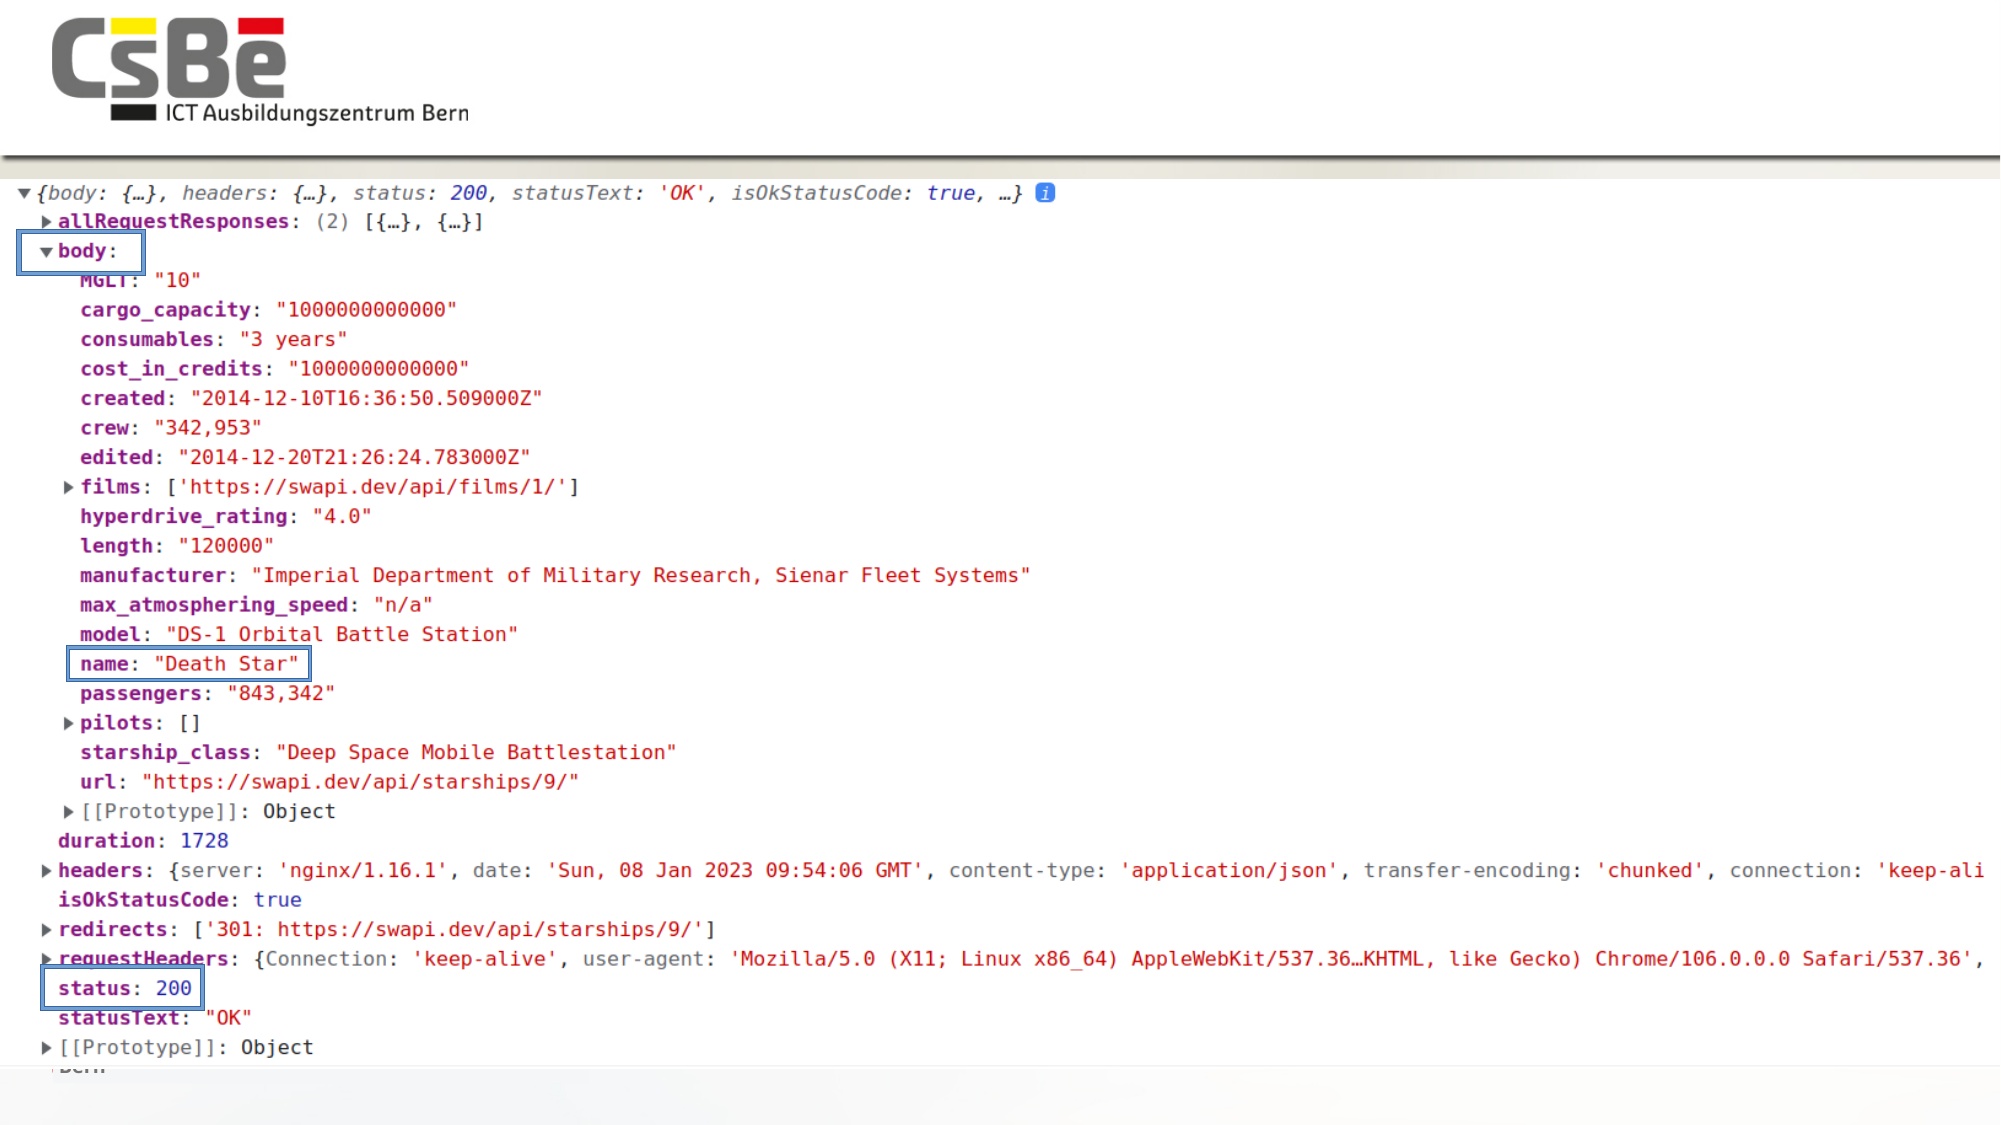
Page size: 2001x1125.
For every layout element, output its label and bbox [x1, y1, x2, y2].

picture [0, 0, 2001, 1125]
text_box [40, 964, 205, 1011]
text_box [16, 229, 146, 276]
text_box [66, 645, 312, 682]
